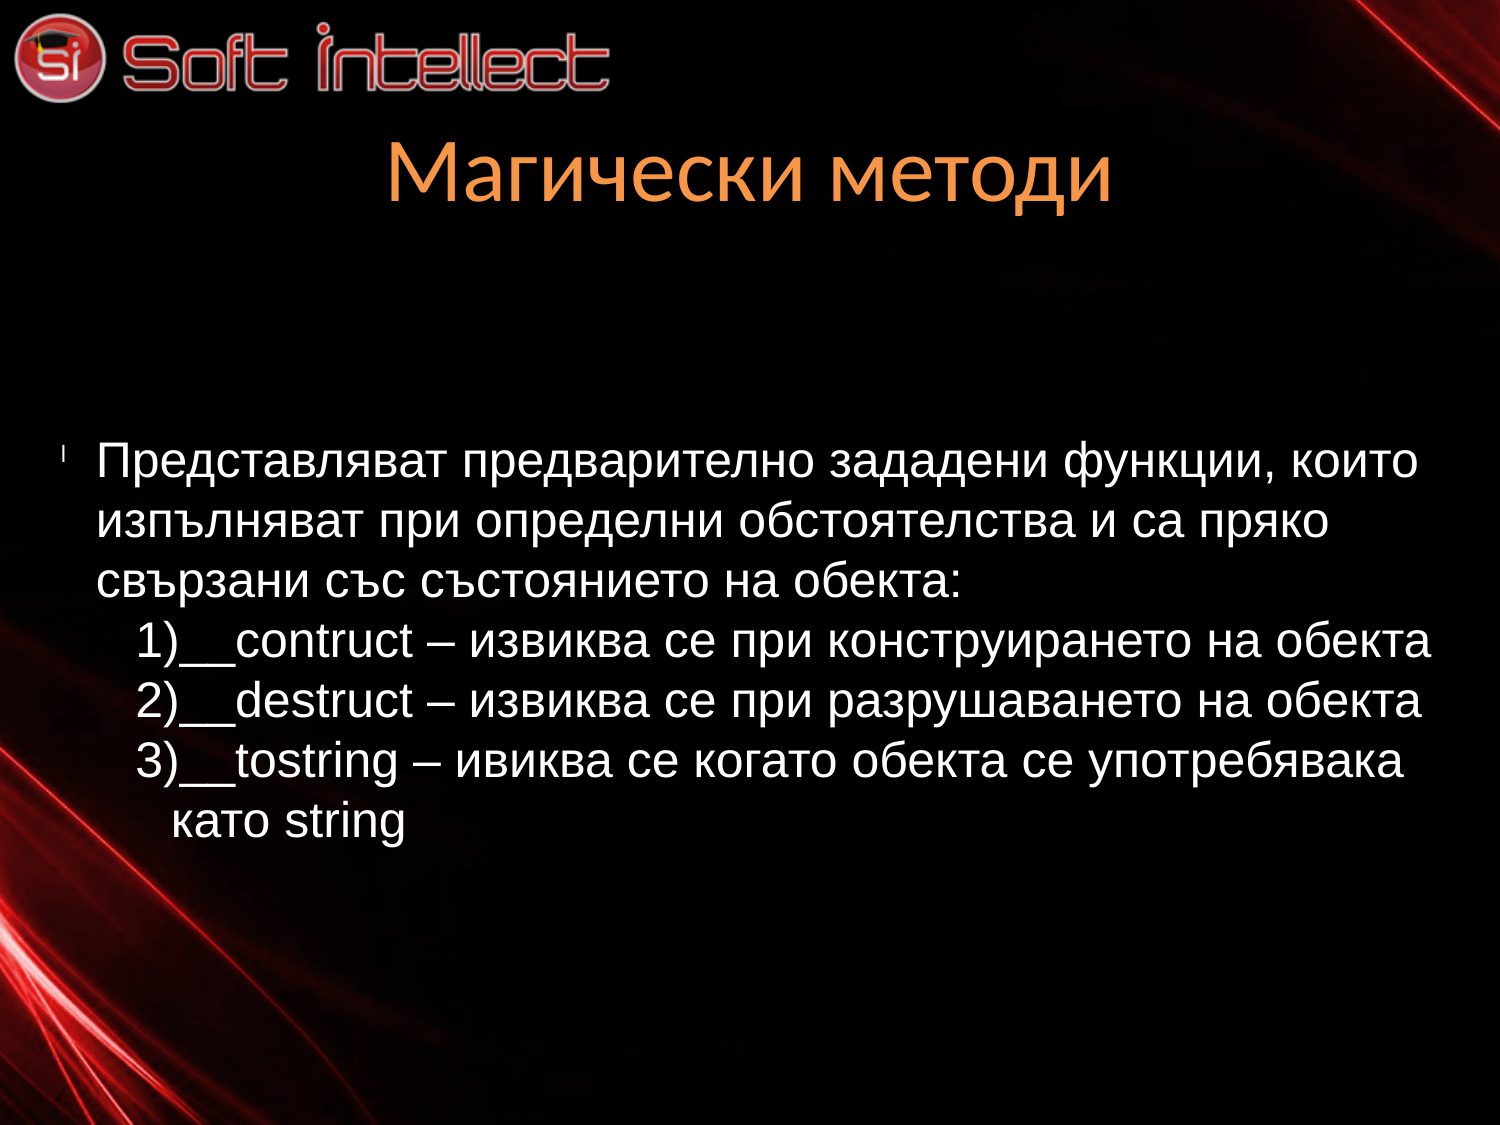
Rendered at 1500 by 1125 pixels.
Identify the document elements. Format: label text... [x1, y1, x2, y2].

picture [0, 0, 1500, 1125]
text_box Представляват предварително зададени функции, които изпълняват при определни обстоятелства и са пряко свързани със състоянието на обекта: __contruct – извиква се при конструирането на обекта __destruct – извиква се при разрушаването на обекта __tostring – ивиква се когато обекта се употребявака като string [45, 420, 1455, 660]
text_box Магически методи [75, 71, 1425, 259]
